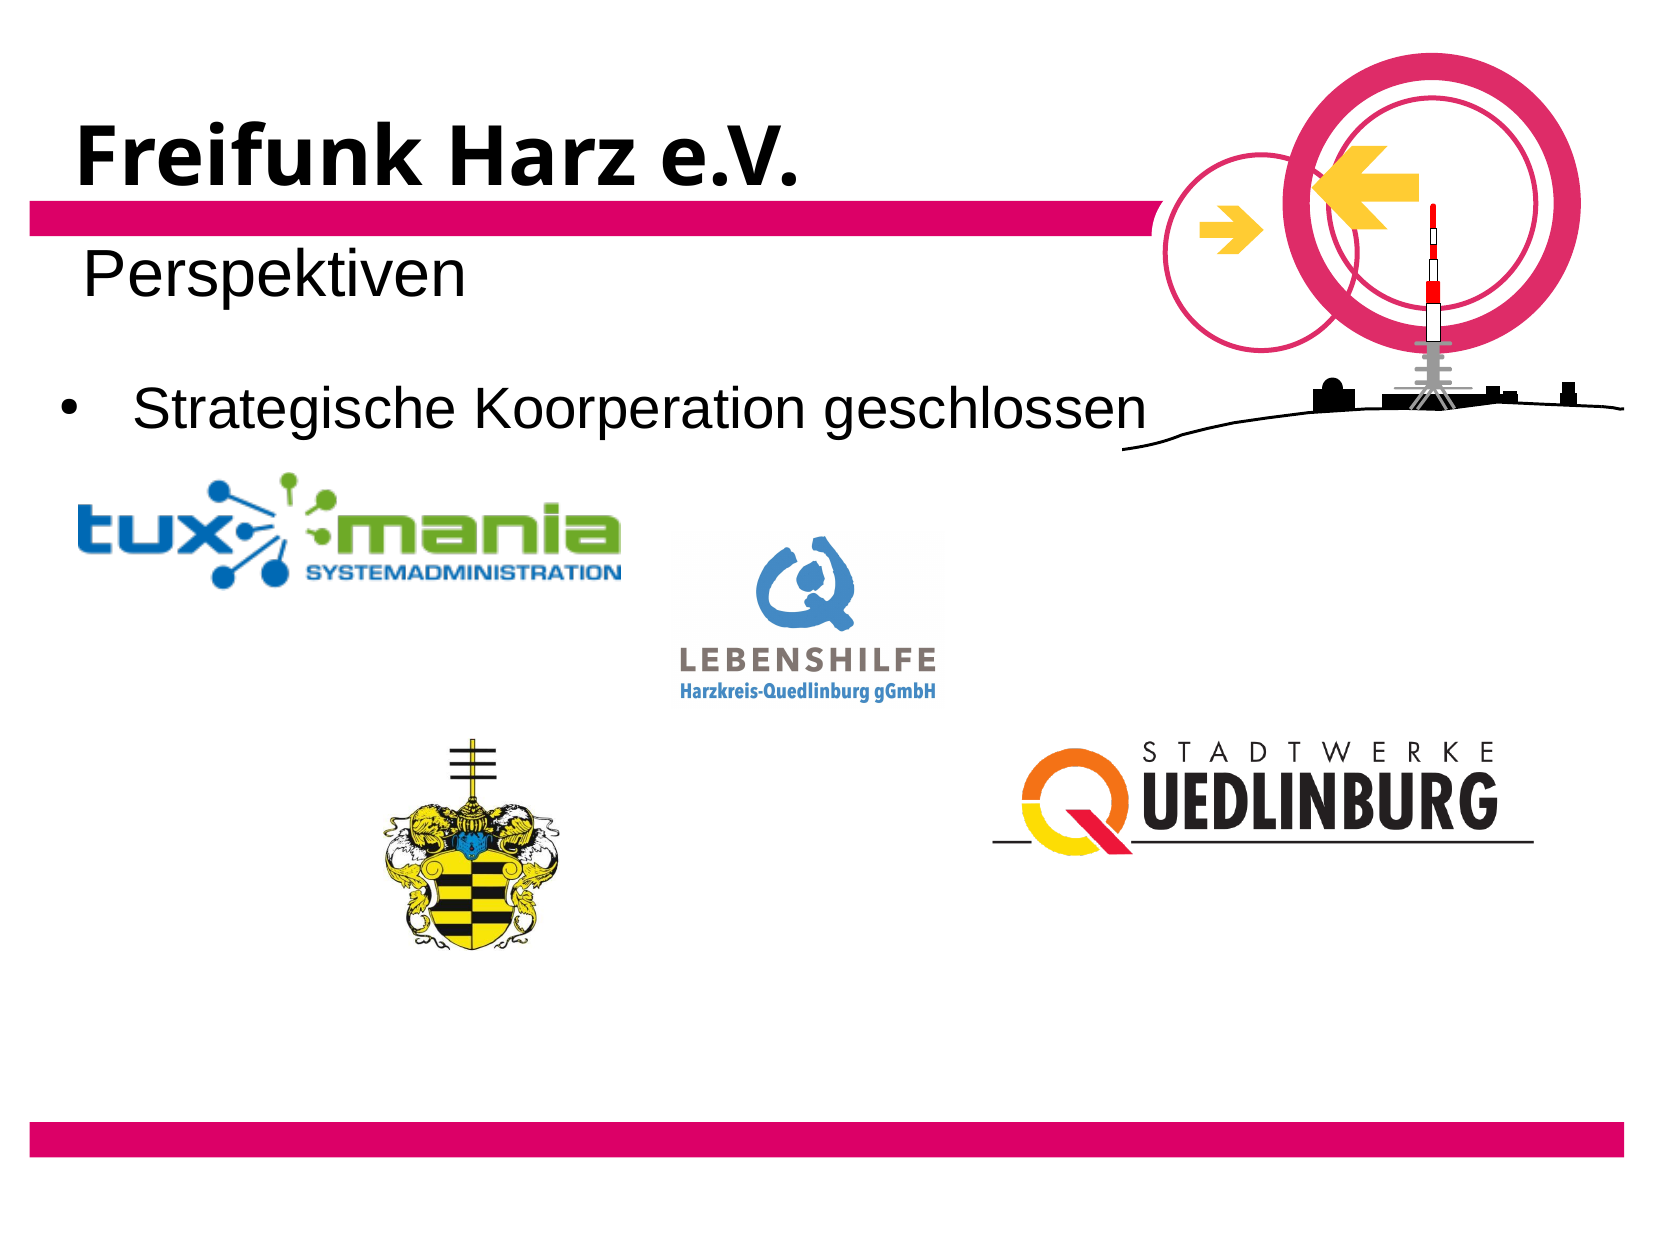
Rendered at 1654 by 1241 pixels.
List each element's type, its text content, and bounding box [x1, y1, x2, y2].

picture [671, 531, 945, 709]
subtitle Perspektiven Strategische Koorperation geschlossen [59, 236, 1571, 1038]
picture [78, 472, 621, 591]
picture [990, 738, 1536, 858]
picture [383, 738, 560, 951]
